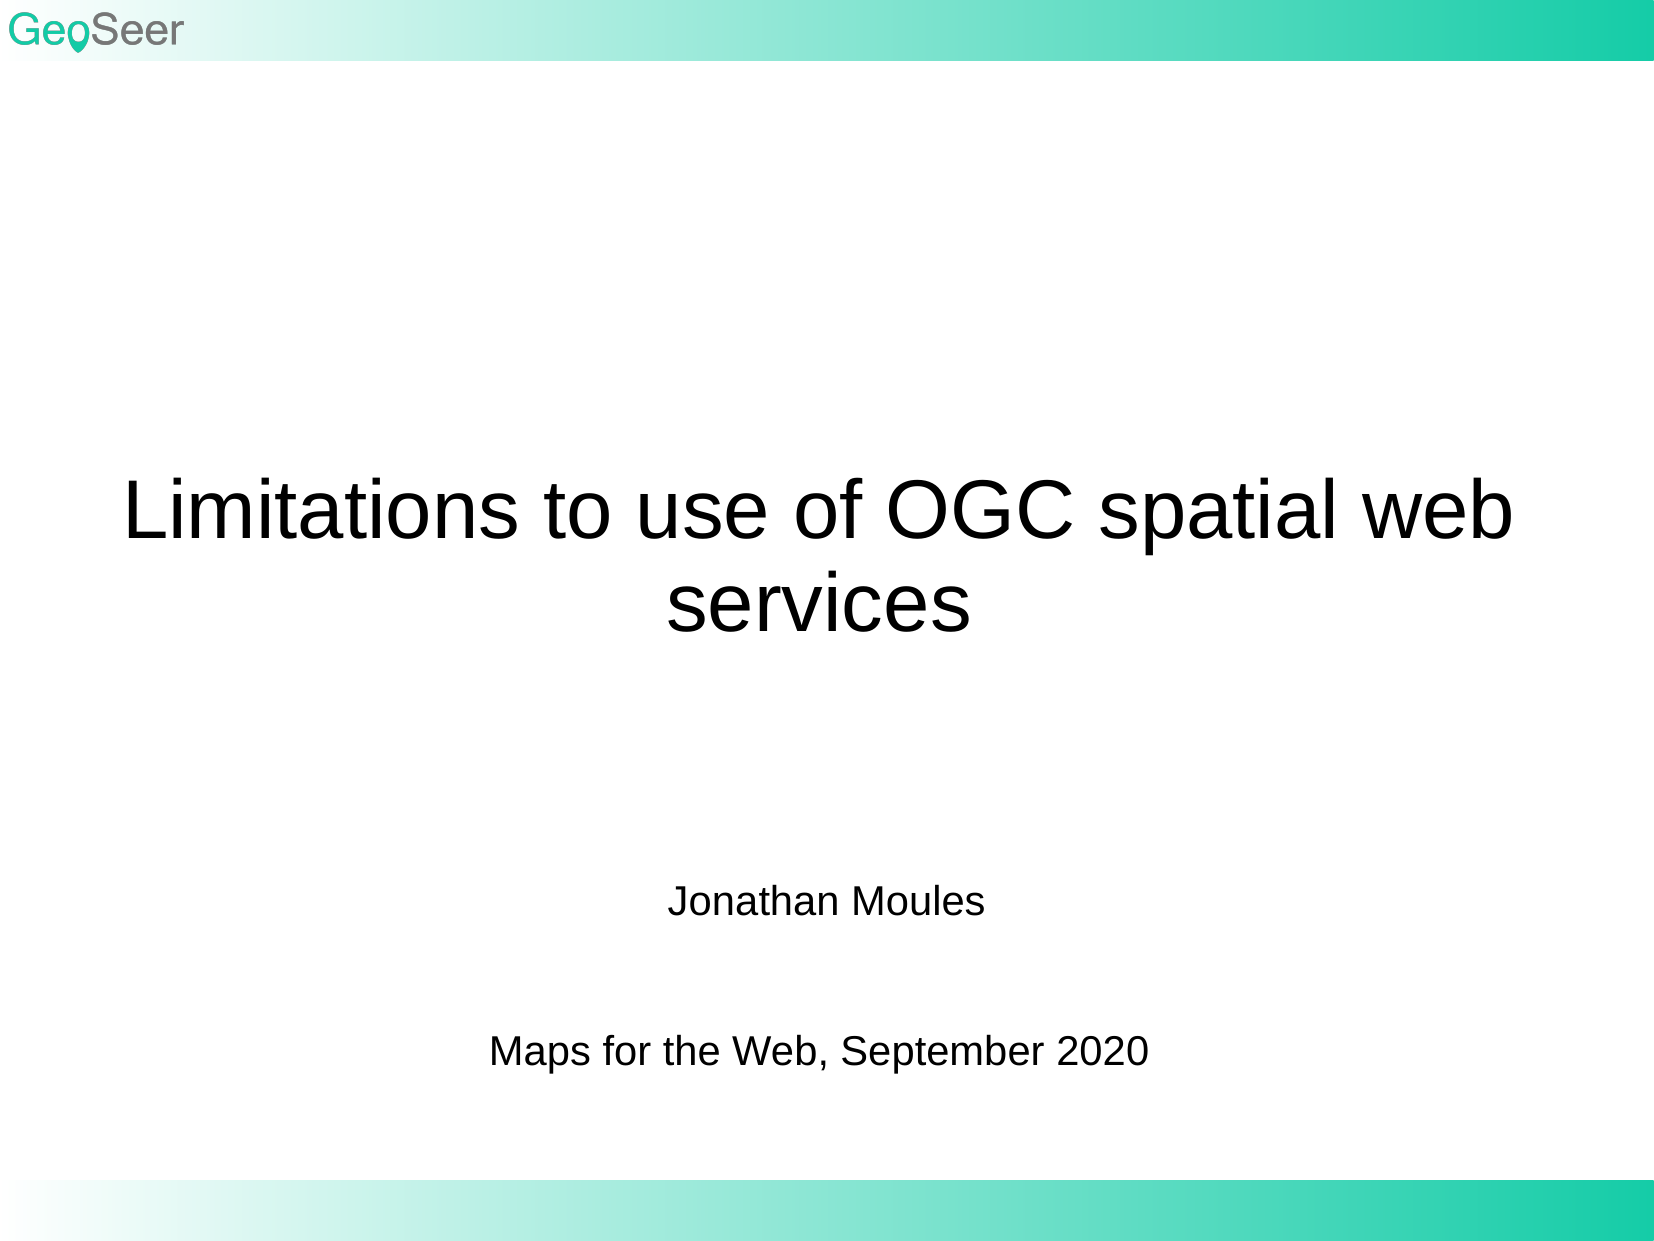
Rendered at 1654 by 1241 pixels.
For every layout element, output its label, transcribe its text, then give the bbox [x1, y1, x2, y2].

subtitle Jonathan Moules [82, 830, 1571, 973]
text_box Maps for the Web, September 2020 [75, 979, 1564, 1122]
title Limitations to use of OGC spatial web services [75, 374, 1564, 740]
picture [7, 10, 186, 55]
